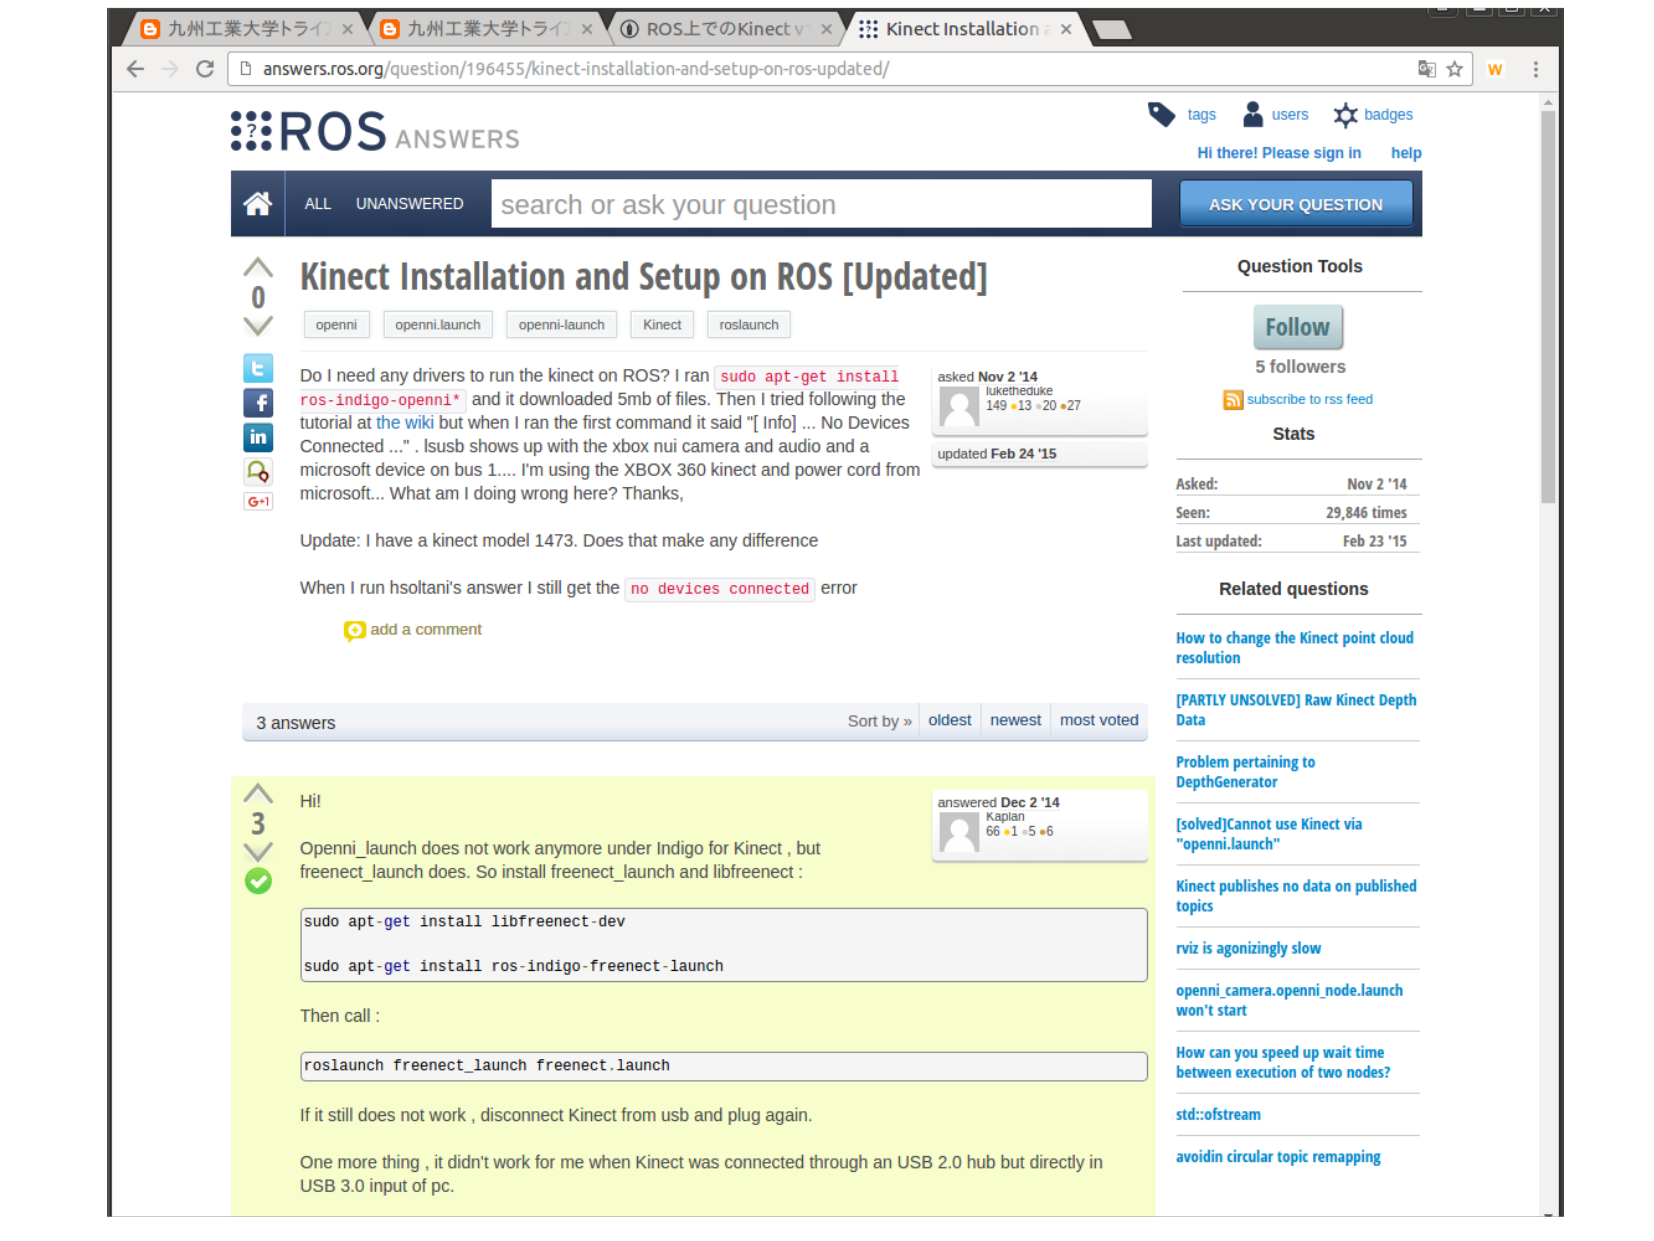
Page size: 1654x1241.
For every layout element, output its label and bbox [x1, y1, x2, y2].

picture [107, 0, 1564, 1233]
